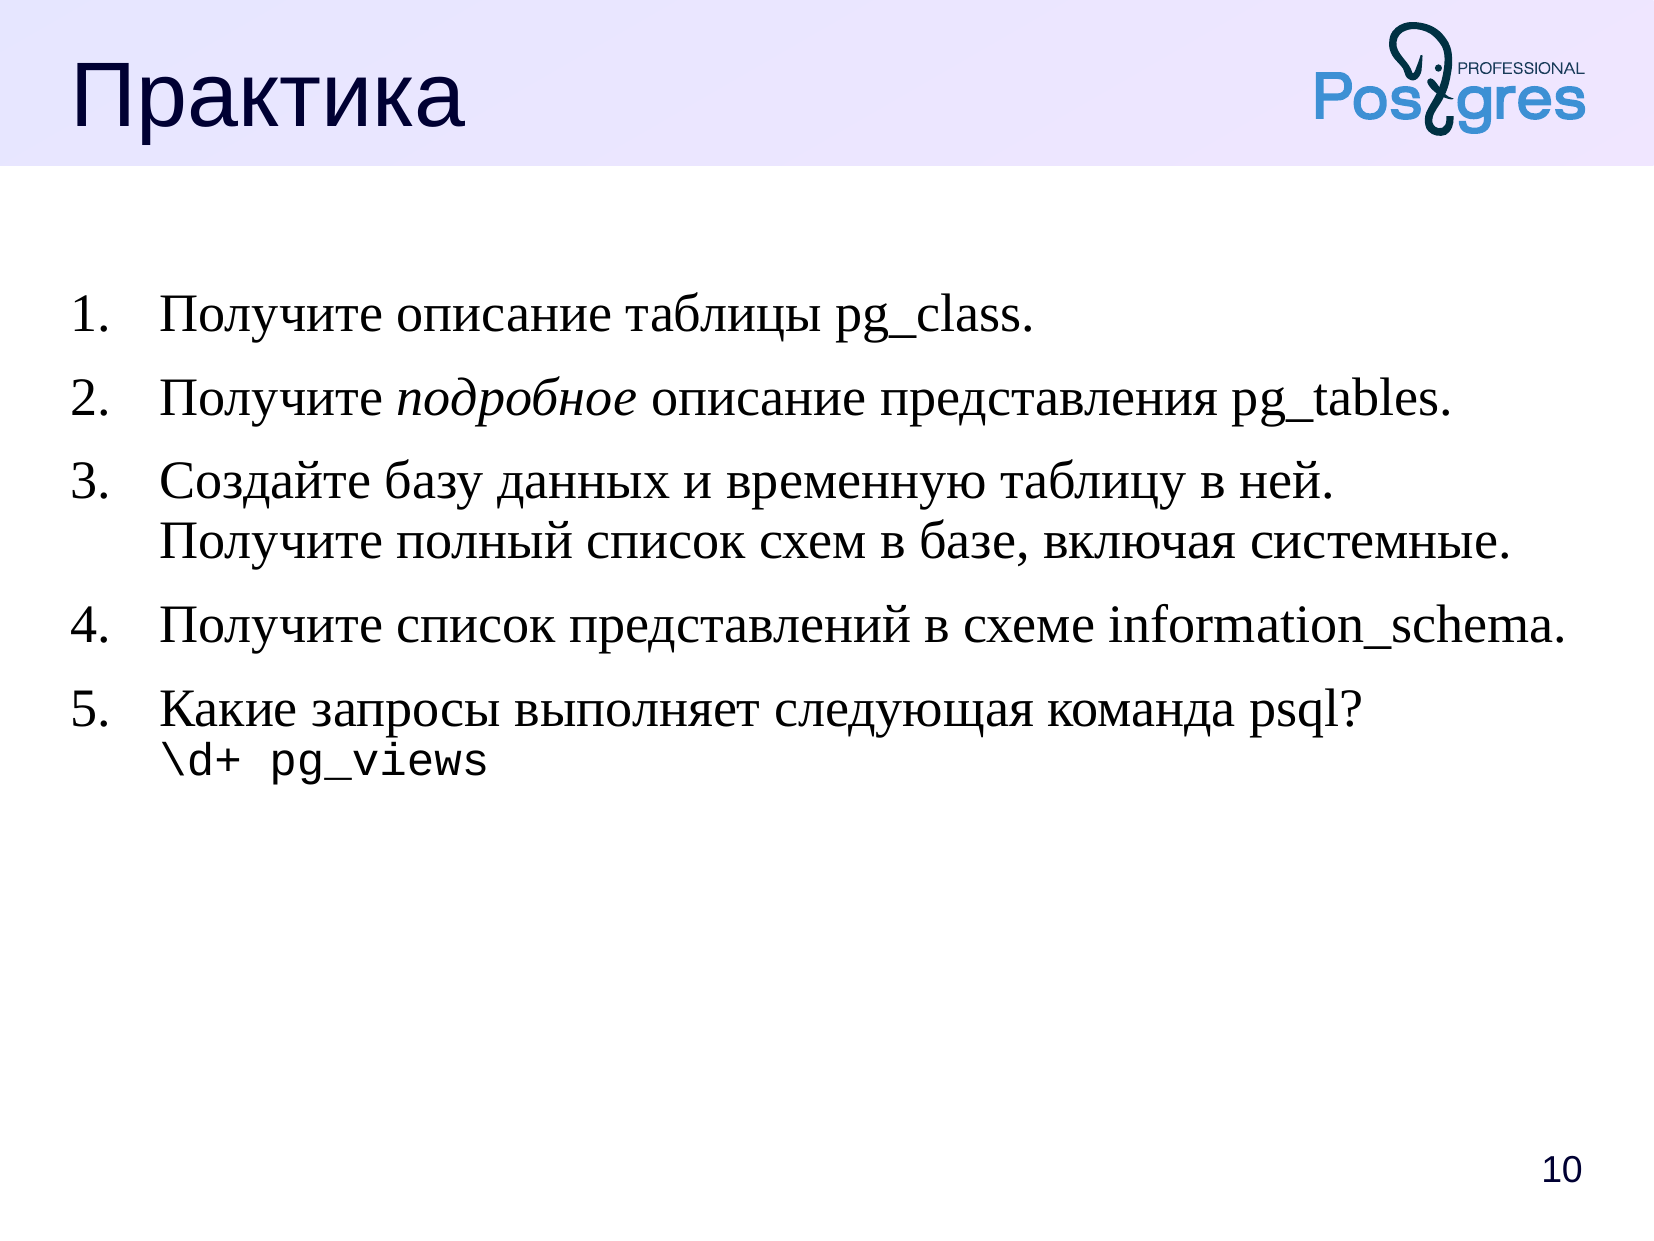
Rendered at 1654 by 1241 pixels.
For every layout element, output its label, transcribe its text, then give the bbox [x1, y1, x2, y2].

list Получите описание таблицы pg_class. Получите подробное описание представления pg_tables. Создайте базу данных и временную таблицу в ней. Получите полный список схем в базе, включая системные. Получите список представлений в схеме information_schema. Какие запросы выполняет следующая команда psql? \d+ pg_views [70, 283, 1583, 1134]
title Практика [70, 43, 1241, 147]
